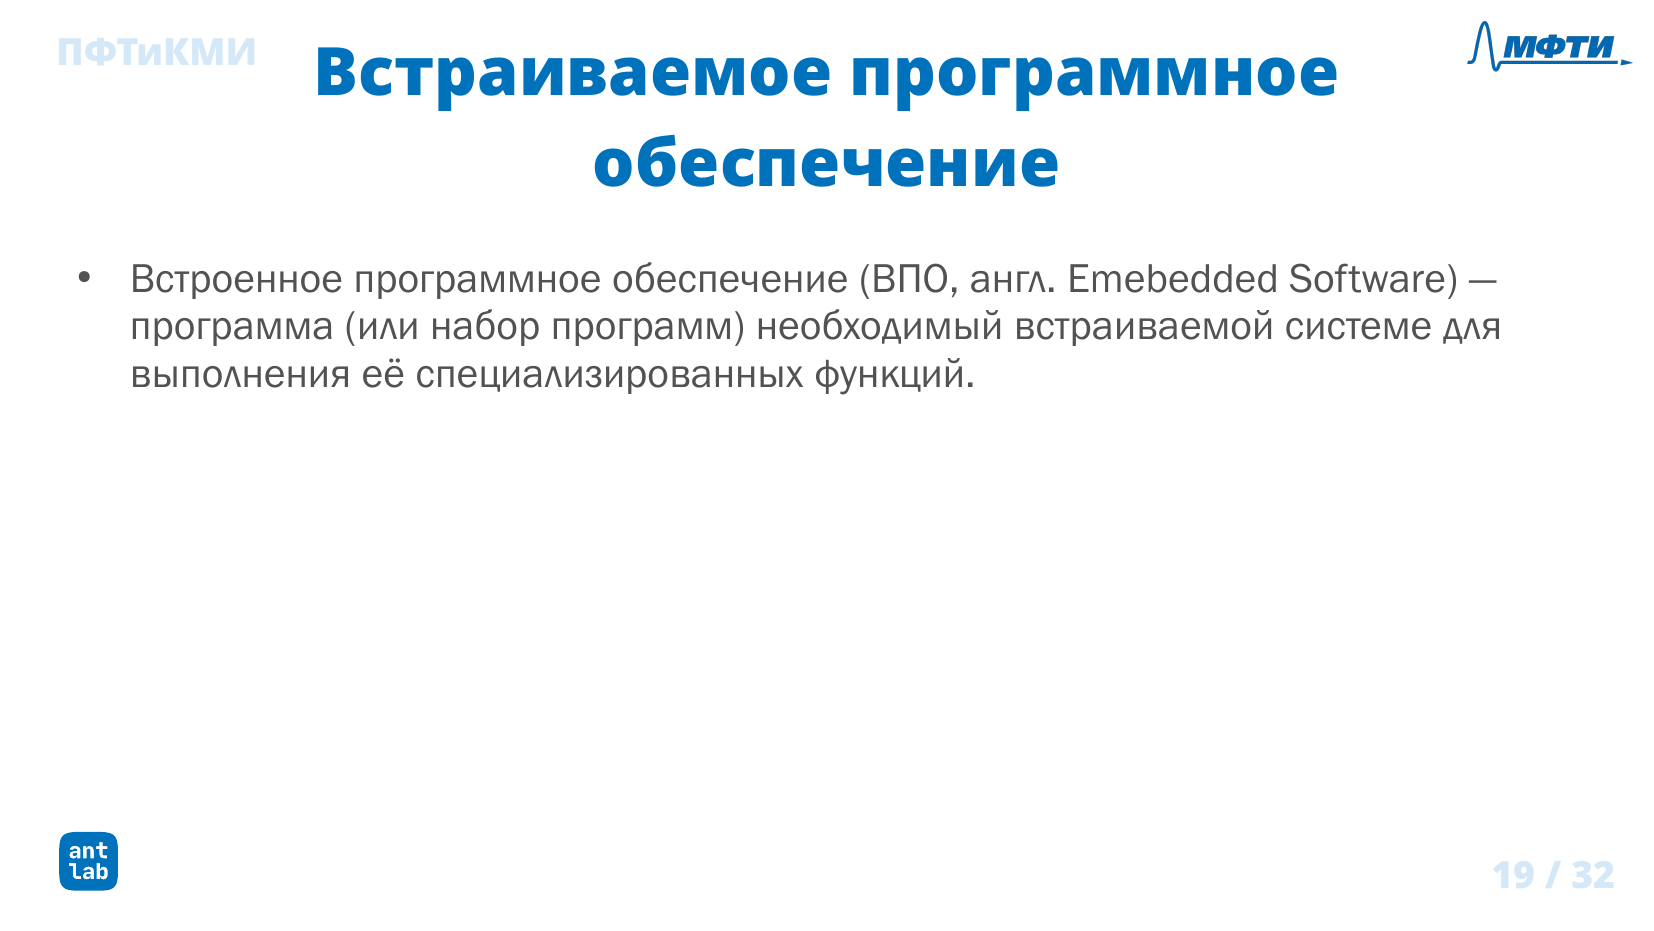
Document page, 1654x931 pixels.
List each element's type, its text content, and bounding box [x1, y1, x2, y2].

picture [1446, 0, 1654, 93]
list Встроенное программное обеспечение (ВПО, англ. Emebedded Software) — программа (или набор программ) необходимый встраиваемой системе для выполнения её специализированных функций. [59, 177, 1625, 827]
title Встраиваемое программное обеспечение [82, 20, 1571, 177]
